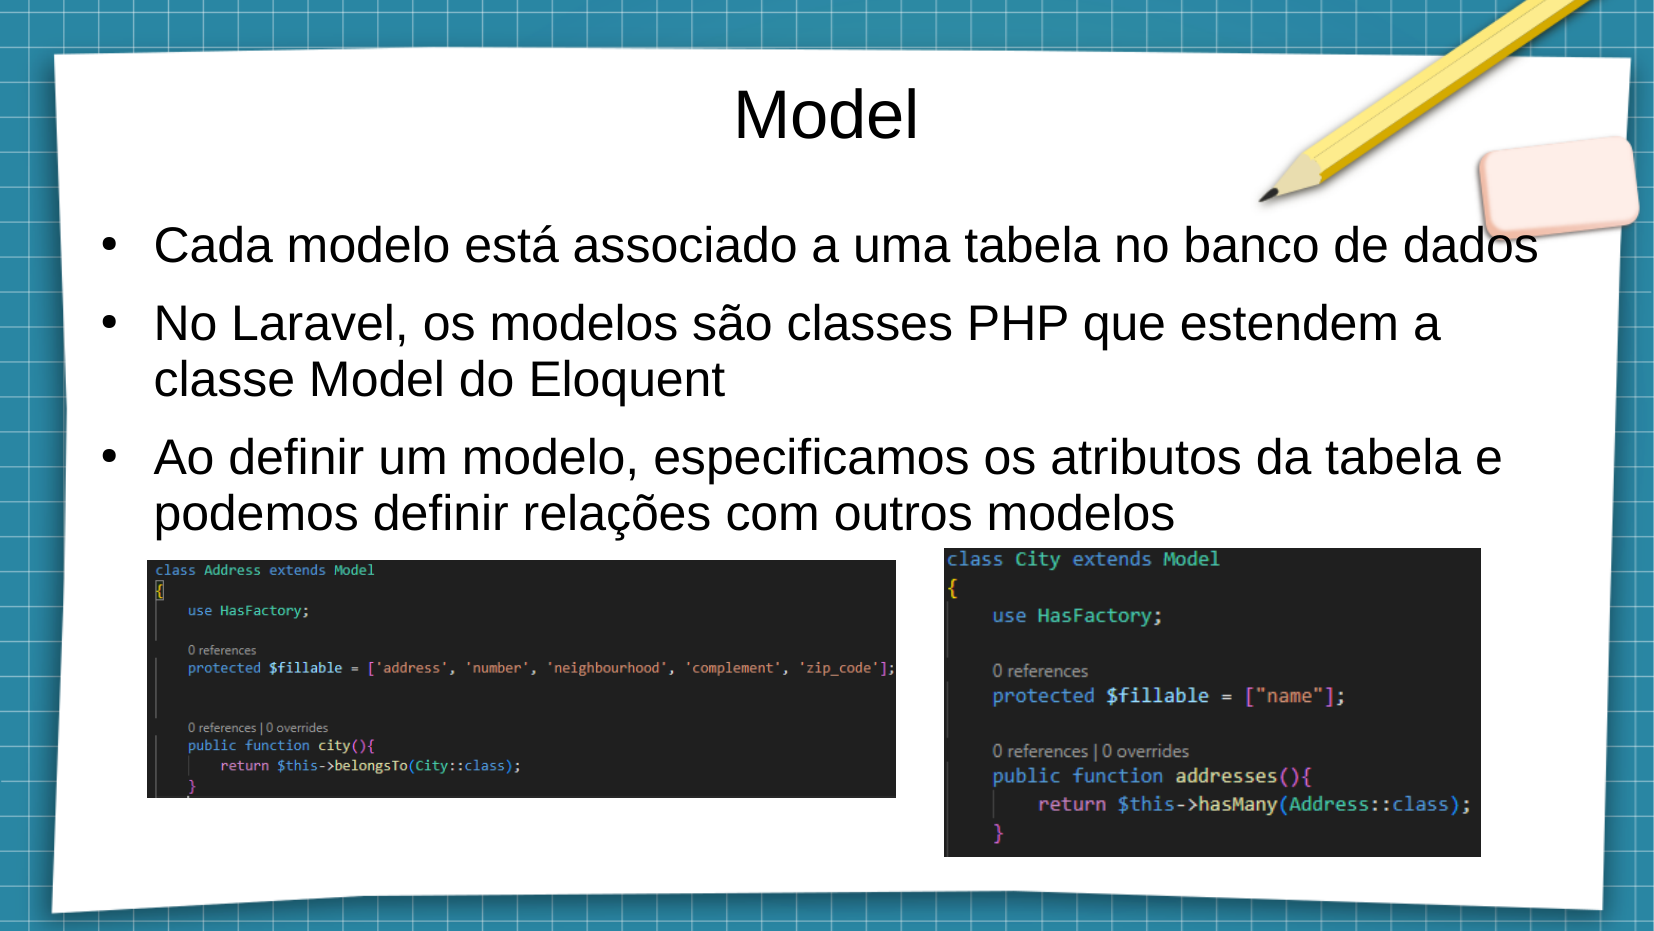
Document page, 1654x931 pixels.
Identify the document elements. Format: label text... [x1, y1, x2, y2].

list Cada modelo está associado a uma tabela no banco de dados No Laravel, os modelos são classes PHP que estendem a classe Model do Eloquent Ao definir um modelo, especificamos os atributos da tabela e podemos definir relações com outros modelos [82, 217, 1571, 758]
title Model [82, 37, 1571, 193]
picture [0, 0, 1654, 931]
